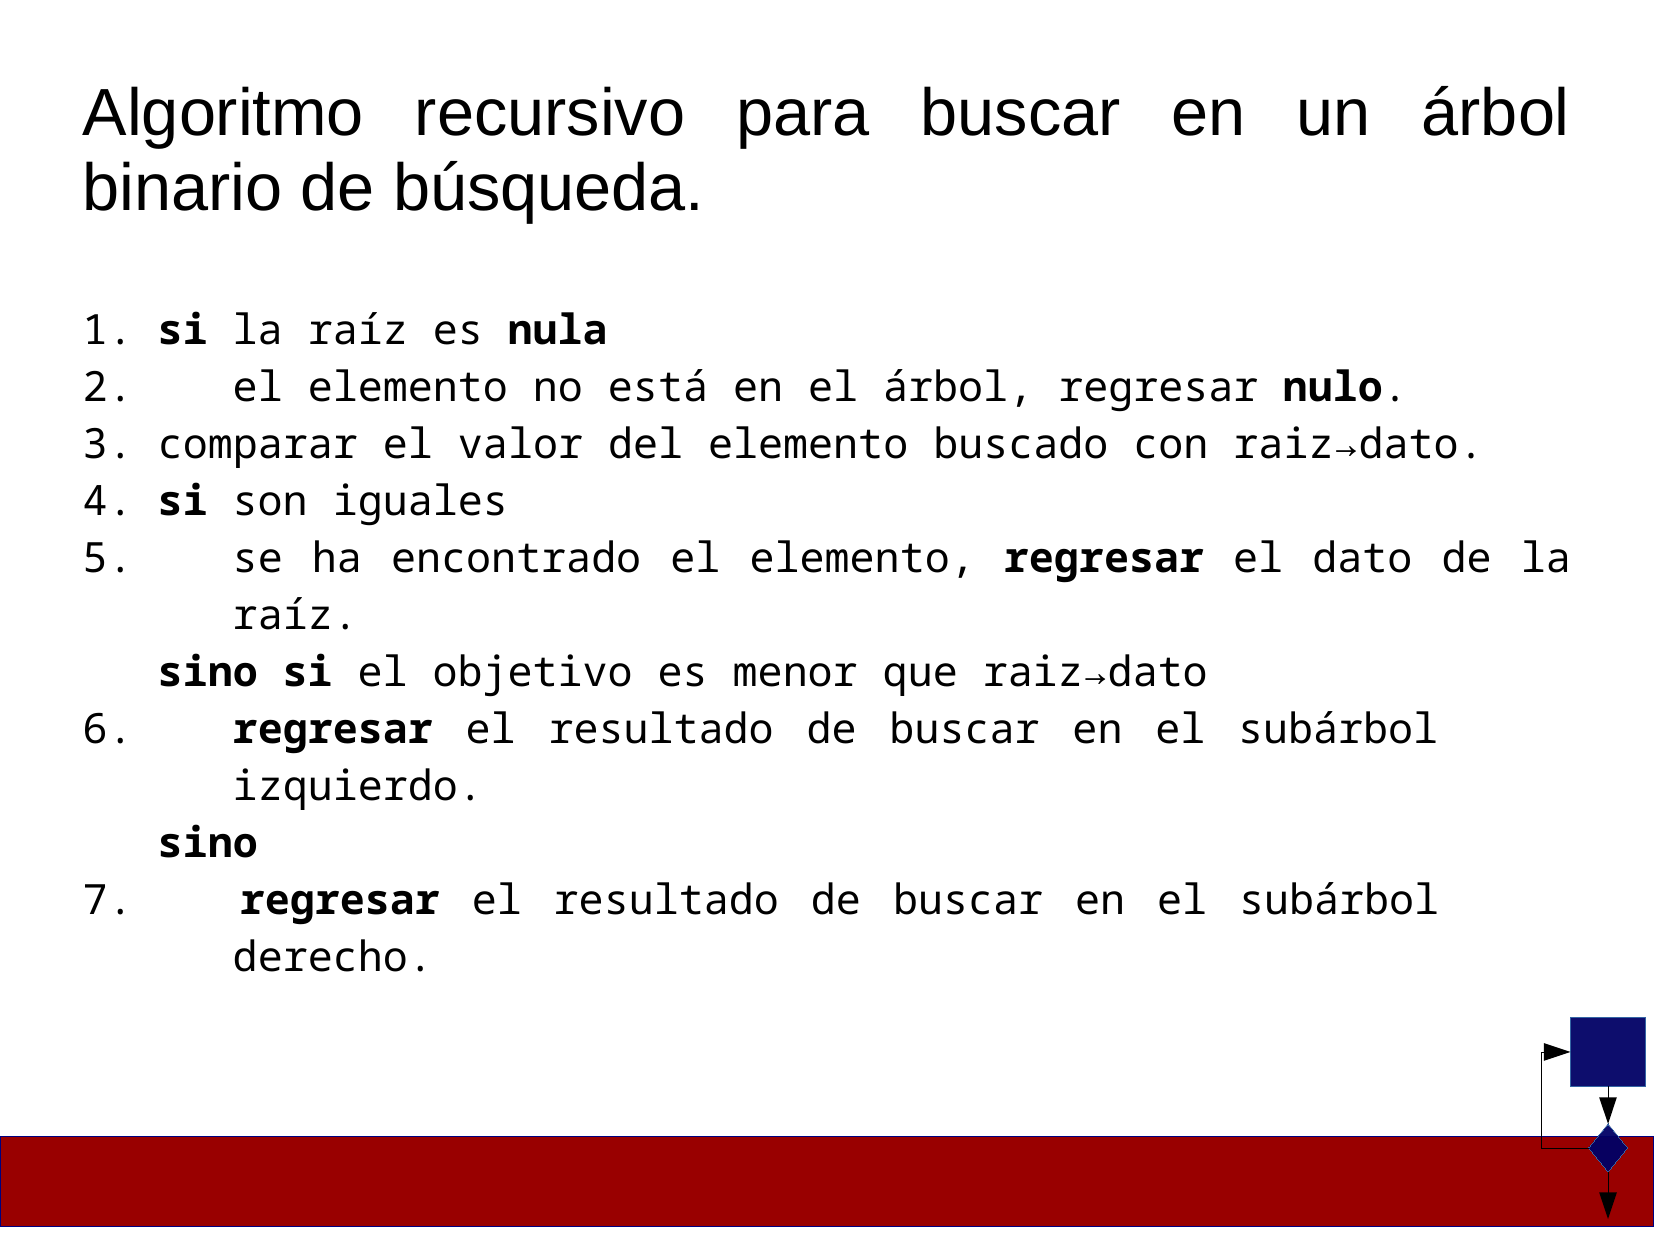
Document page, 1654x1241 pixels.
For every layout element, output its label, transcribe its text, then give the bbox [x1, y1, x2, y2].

subtitle Algoritmo recursivo para buscar en un árbol binario de búsqueda. 1. si la raíz es nula 2. el elemento no está en el árbol, regresar nulo. 3. comparar el valor del elemento buscado con raiz→dato. 4. si son iguales 5. se ha encontrado el elemento, regresar el dato de la raíz. sino si el objetivo es menor que raiz→dato 6. regresar el resultado de buscar en el subárbol izquierdo. sino 7. regresar el resultado de buscar en el subárbol derecho. [82, 49, 1571, 1010]
text_box [0, 1124, 1654, 1227]
text_box [1570, 1017, 1646, 1087]
